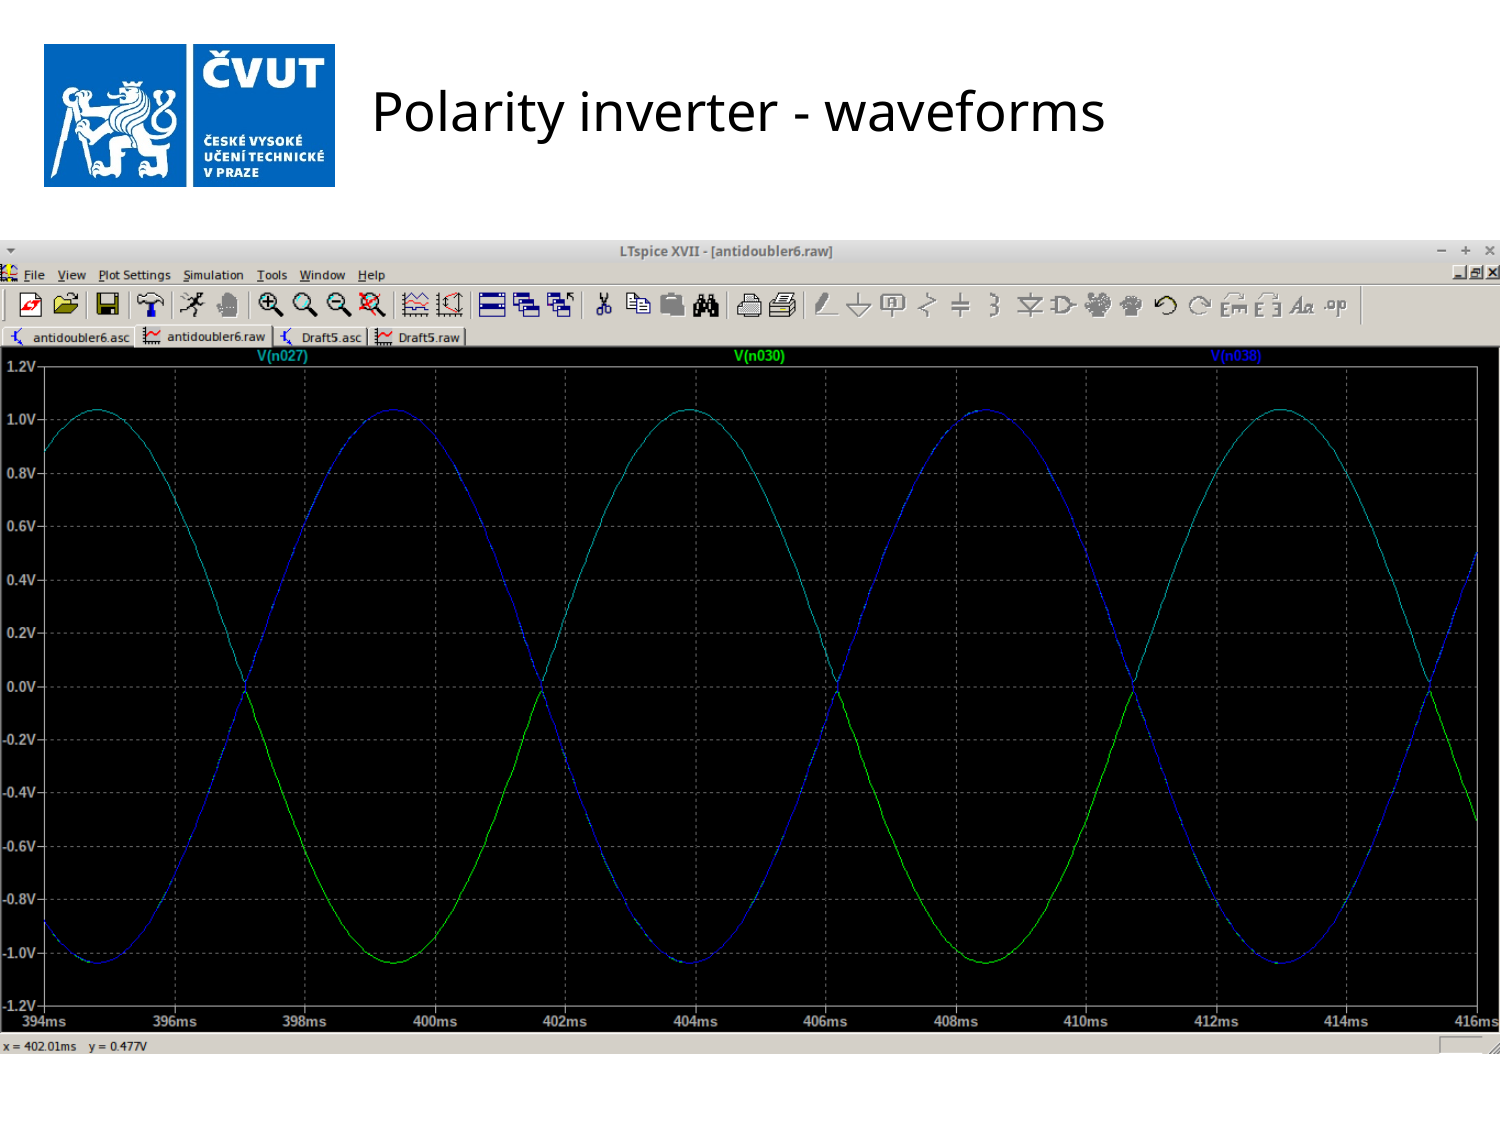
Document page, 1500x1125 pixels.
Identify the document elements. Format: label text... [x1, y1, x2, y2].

picture [0, 239, 1500, 1054]
title Polarity inverter - waveforms [356, 76, 1500, 239]
picture [44, 44, 335, 187]
